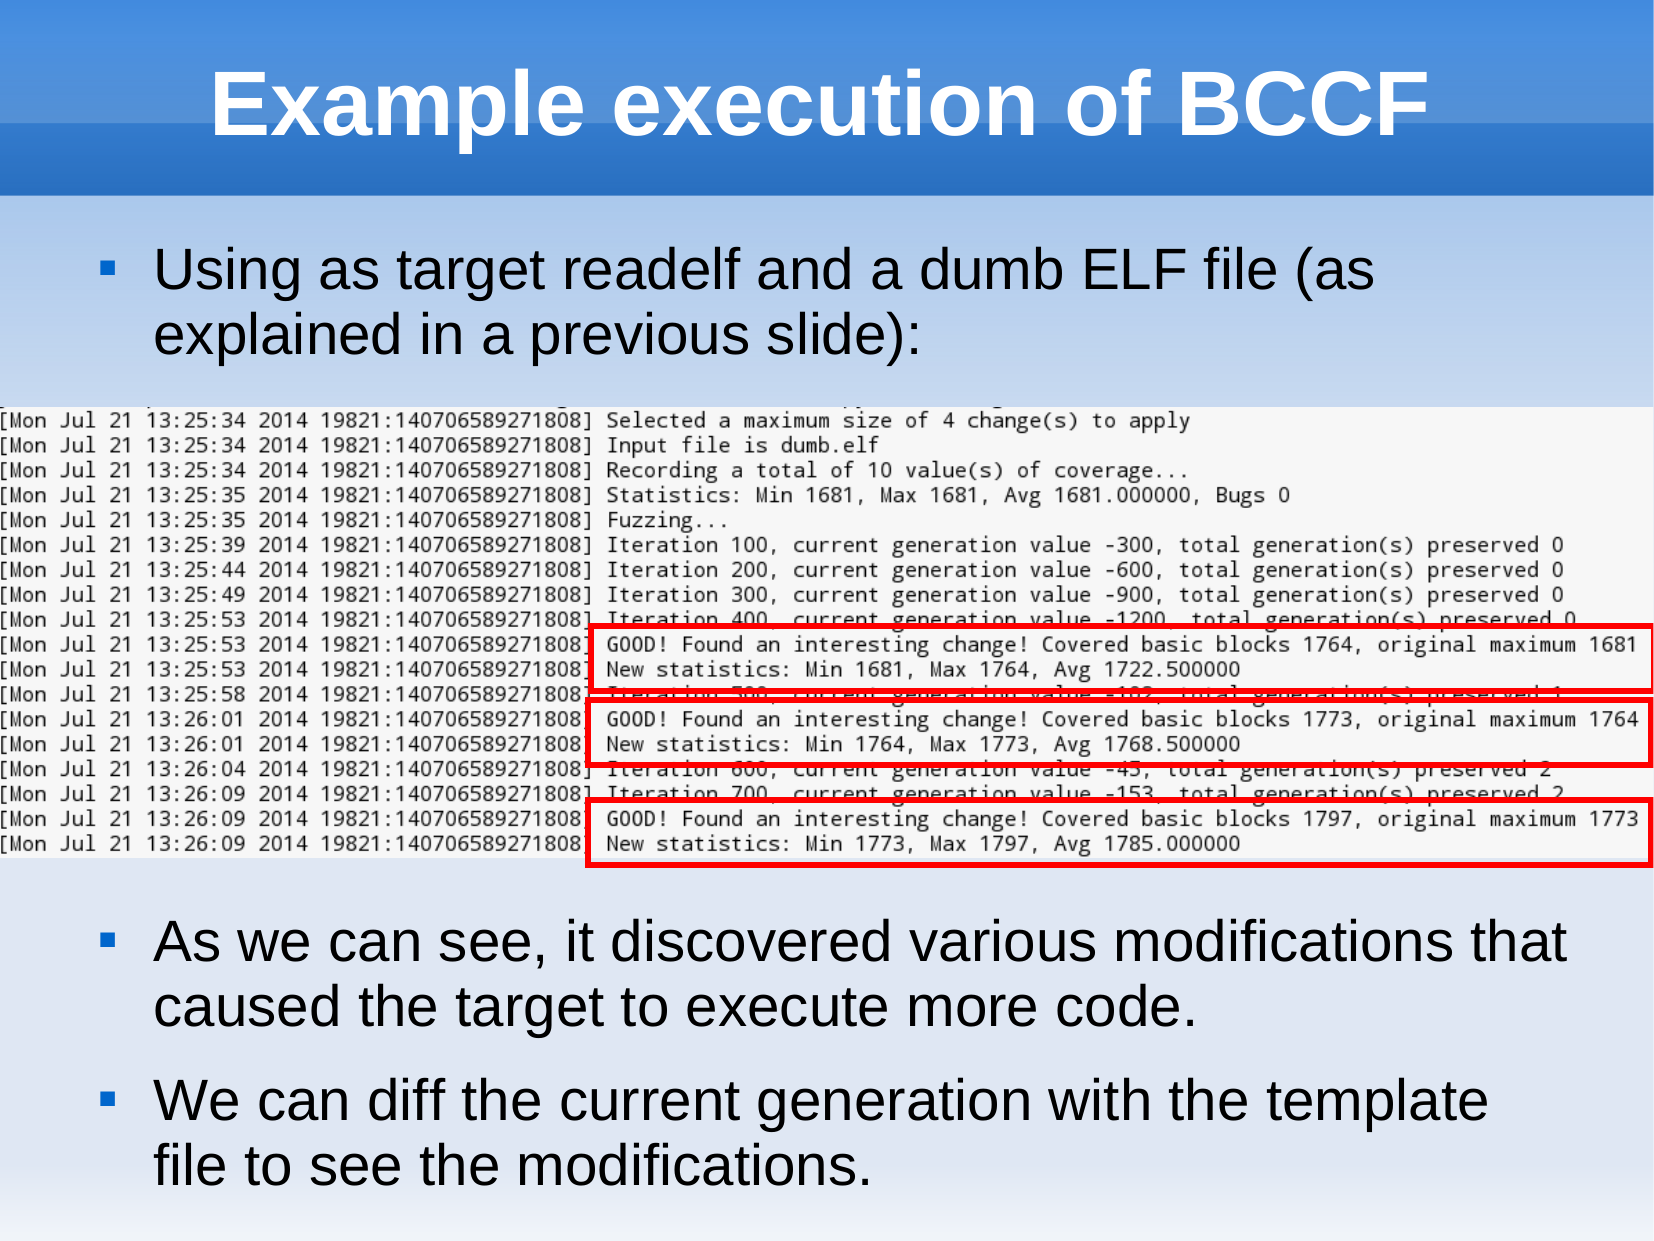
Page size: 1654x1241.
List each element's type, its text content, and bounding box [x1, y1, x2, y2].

text_box [591, 626, 1654, 691]
picture [0, 0, 1654, 1241]
text_box [588, 800, 1651, 865]
list Using as target readelf and a dumb ELF file (as explained in a previous slide): As we can see, it discovered various modifications that caused the target to execute more code. We can diff the current generation with the template file to see the modifications. [82, 858, 1571, 1198]
title Example execution of BCCF [76, 0, 1565, 208]
text_box [588, 700, 1651, 765]
list Using as target readelf and a dumb ELF file (as explained in a previous slide): As we can see, it discovered various modifications that caused the target to execute more code. We can diff the current generation with the template file to see the modifications. [82, 237, 1571, 407]
